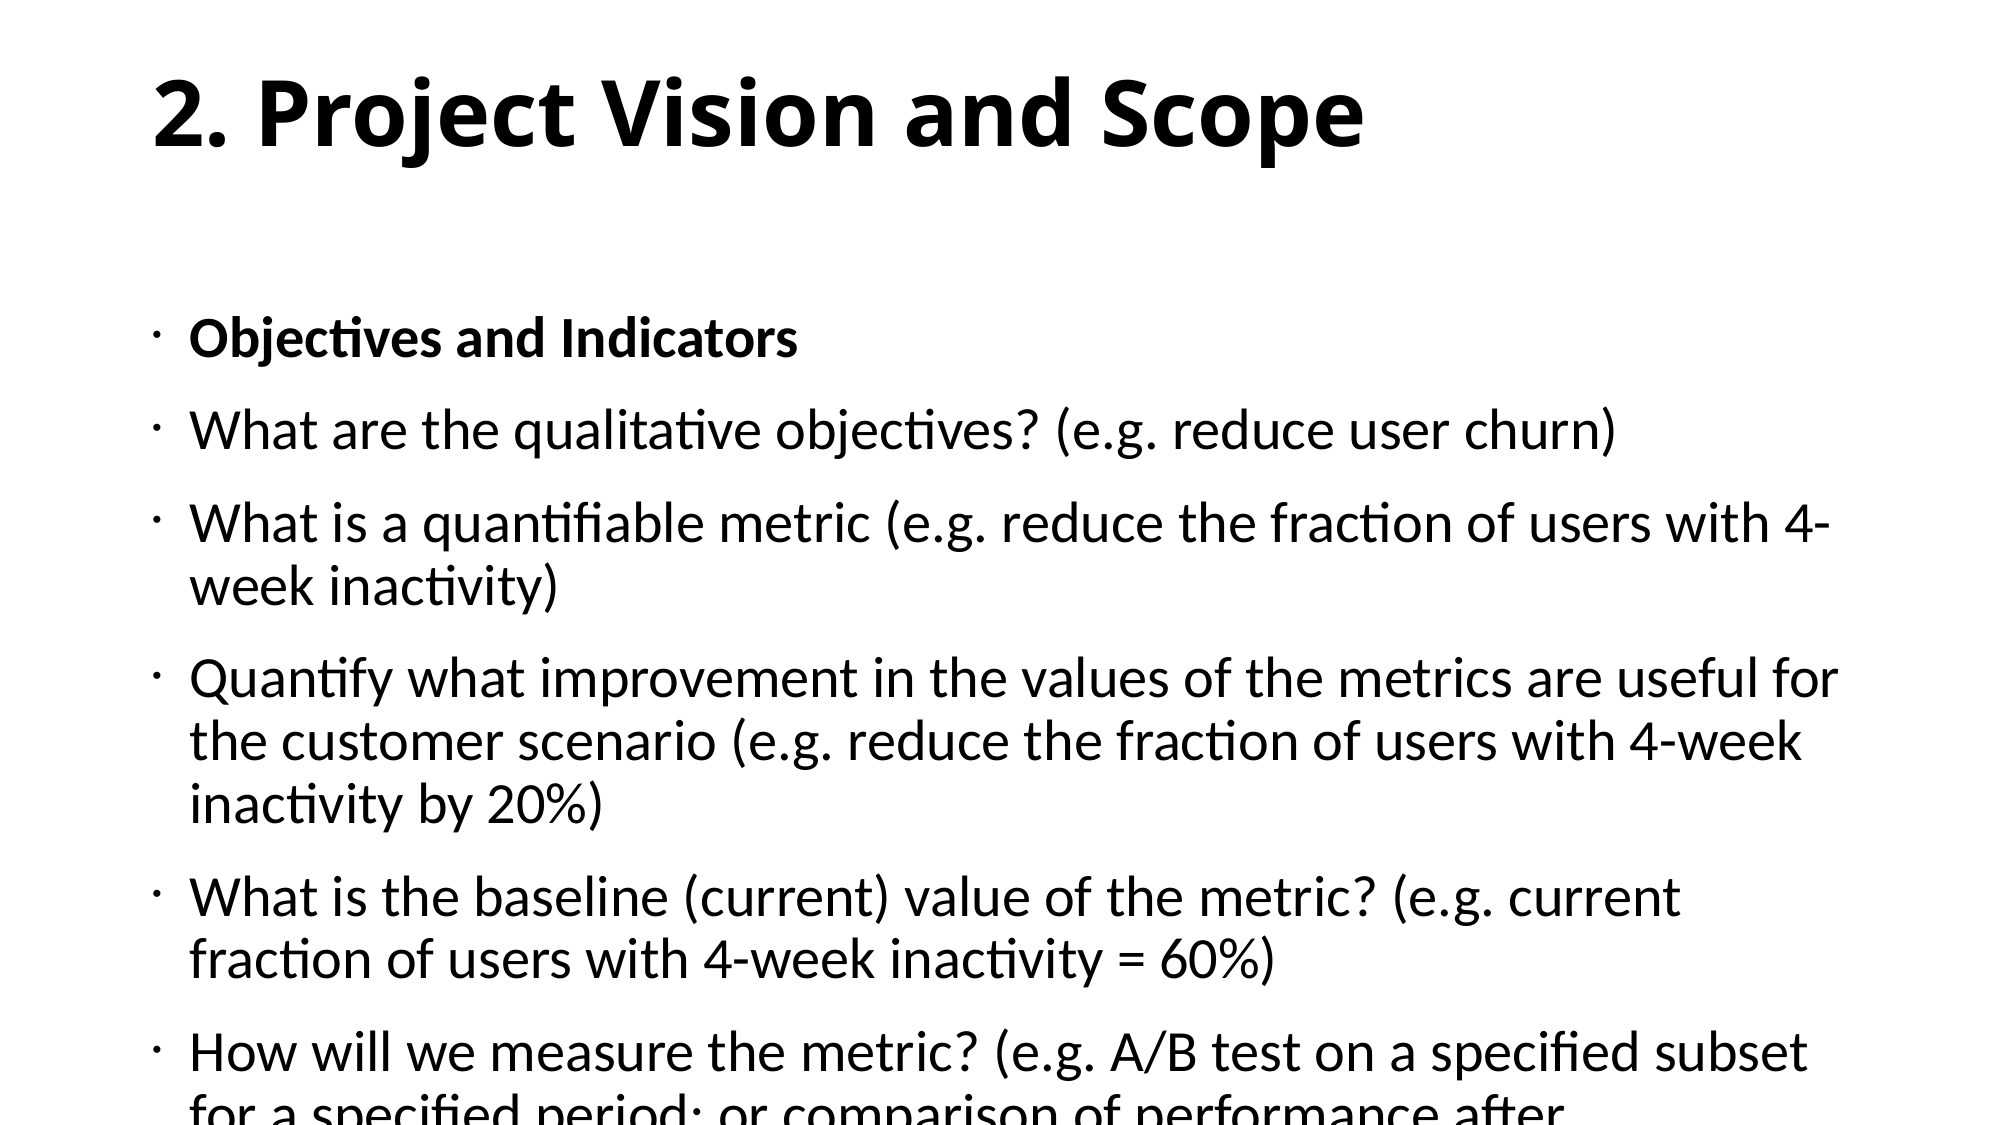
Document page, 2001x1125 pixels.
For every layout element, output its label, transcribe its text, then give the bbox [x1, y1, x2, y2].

title 2. Project Vision and Scope [137, 59, 1863, 278]
list Objectives and Indicators What are the qualitative objectives? (e.g. reduce user churn) What is a quantifiable metric (e.g. reduce the fraction of users with 4-week inactivity) Quantify what improvement in the values of the metrics are useful for the customer scenario (e.g. reduce the fraction of users with 4-week inactivity by 20%) What is the baseline (current) value of the metric? (e.g. current fraction of users with 4-week inactivity = 60%) How will we measure the metric? (e.g. A/B test on a specified subset for a specified period; or comparison of performance after implementation to baseline) [137, 299, 1863, 1014]
